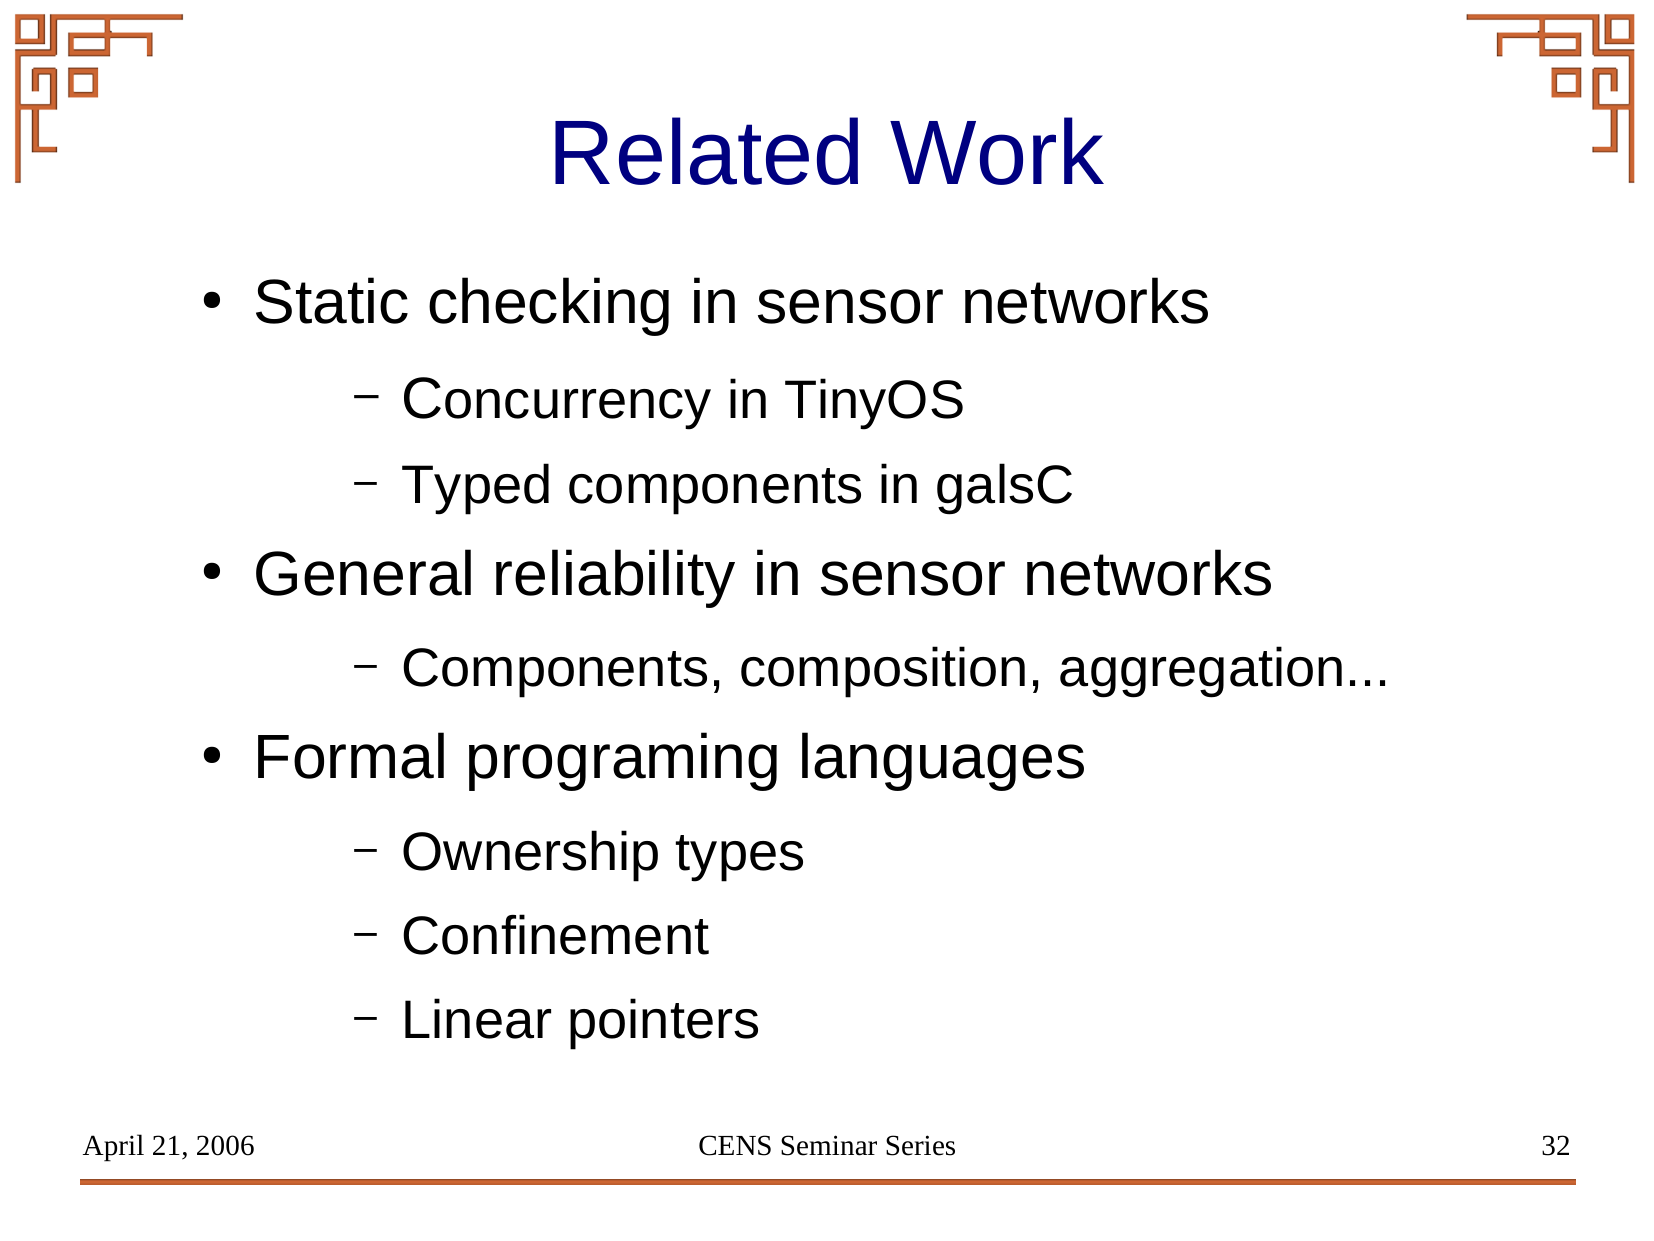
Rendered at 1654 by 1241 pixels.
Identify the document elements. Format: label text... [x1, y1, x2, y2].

picture [1456, 0, 1650, 194]
picture [0, 0, 194, 194]
list Static checking in sensor networks Concurrency in TinyOS Typed components in galsC General reliability in sensor networks Components, composition, aggregation... Formal programing languages Ownership types Confinement Linear pointers [165, 266, 1654, 1118]
picture [80, 1179, 1576, 1185]
title Related Work [82, 49, 1571, 257]
